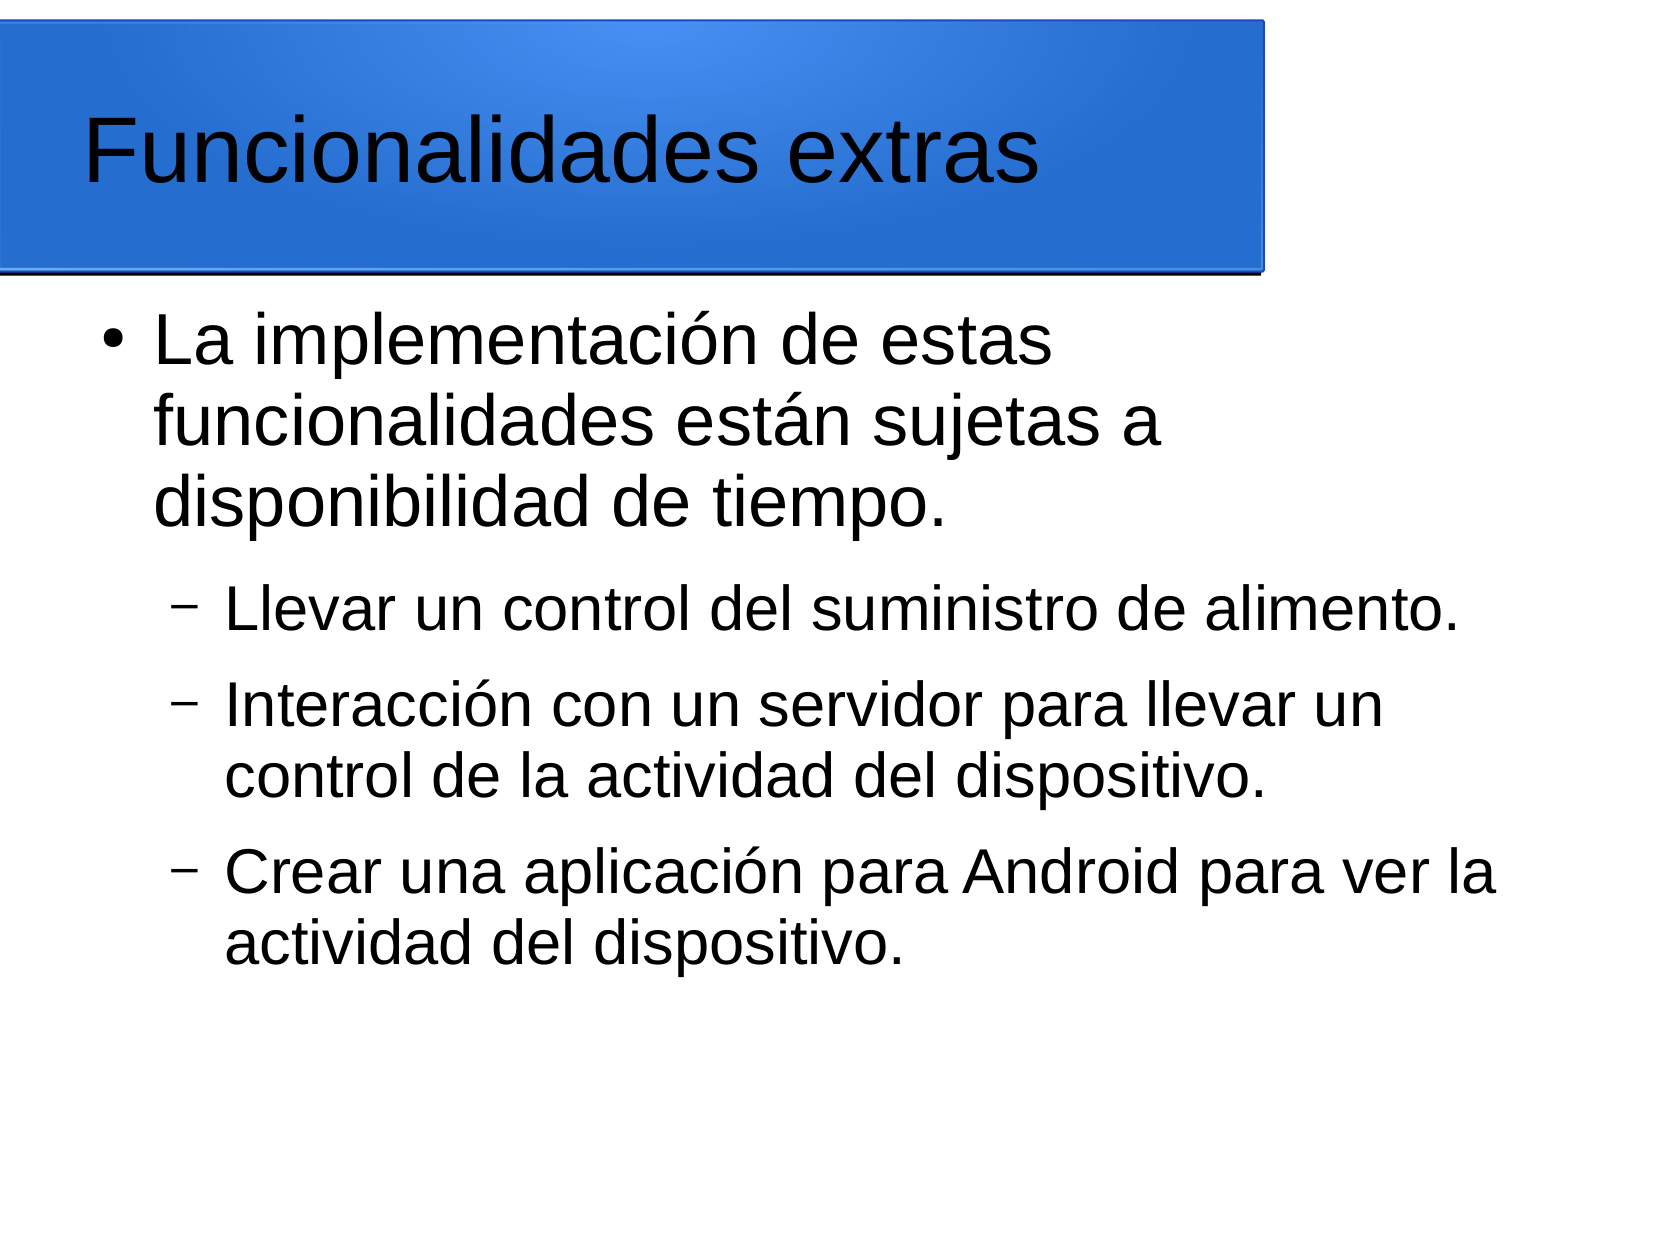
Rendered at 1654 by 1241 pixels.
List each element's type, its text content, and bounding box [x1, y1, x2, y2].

title Funcionalidades extras [82, 47, 1235, 252]
list La implementación de estas funcionalidades están sujetas a disponibilidad de tiempo. Llevar un control del suministro de alimento. Interacción con un servidor para llevar un control de la actividad del dispositivo. Crear una aplicación para Android para ver la actividad del dispositivo. [82, 299, 1571, 1019]
